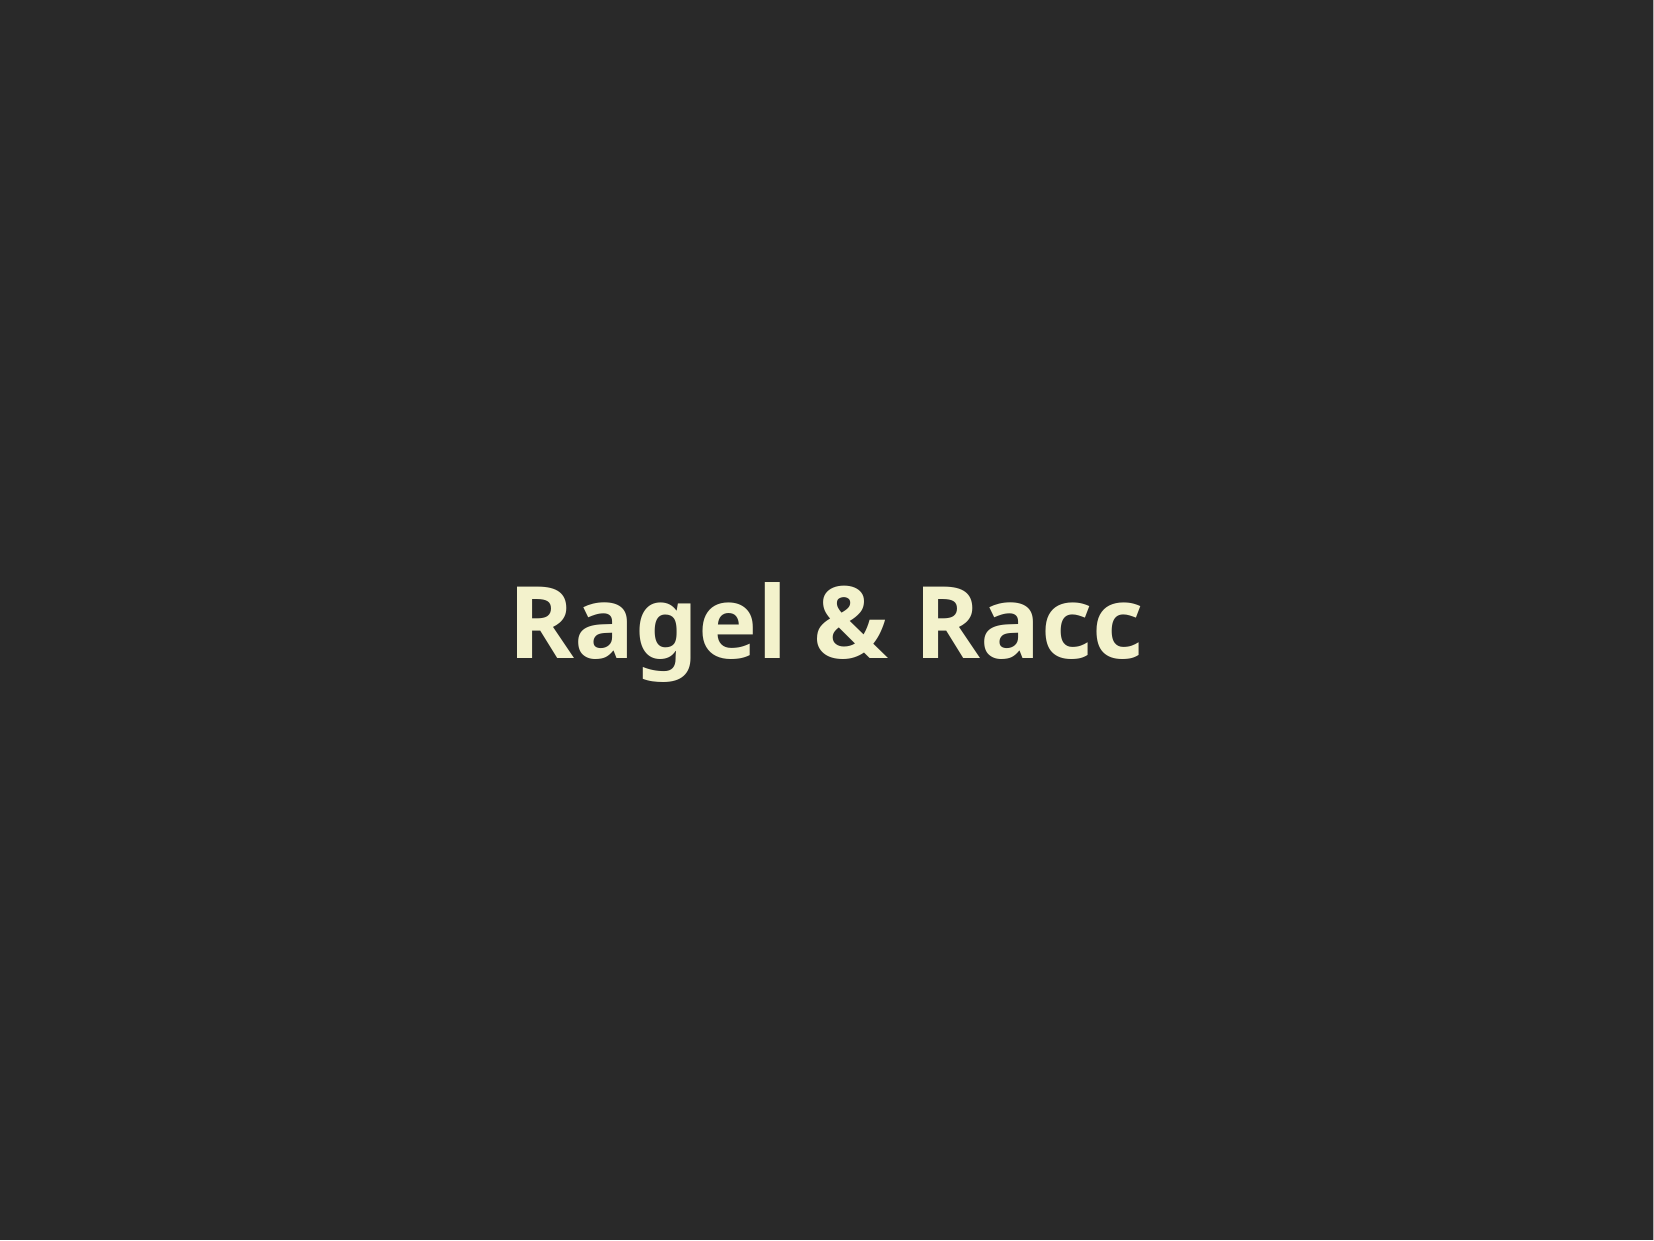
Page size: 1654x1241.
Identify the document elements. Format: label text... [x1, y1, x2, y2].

subtitle Ragel & Racc [82, 140, 1571, 1101]
